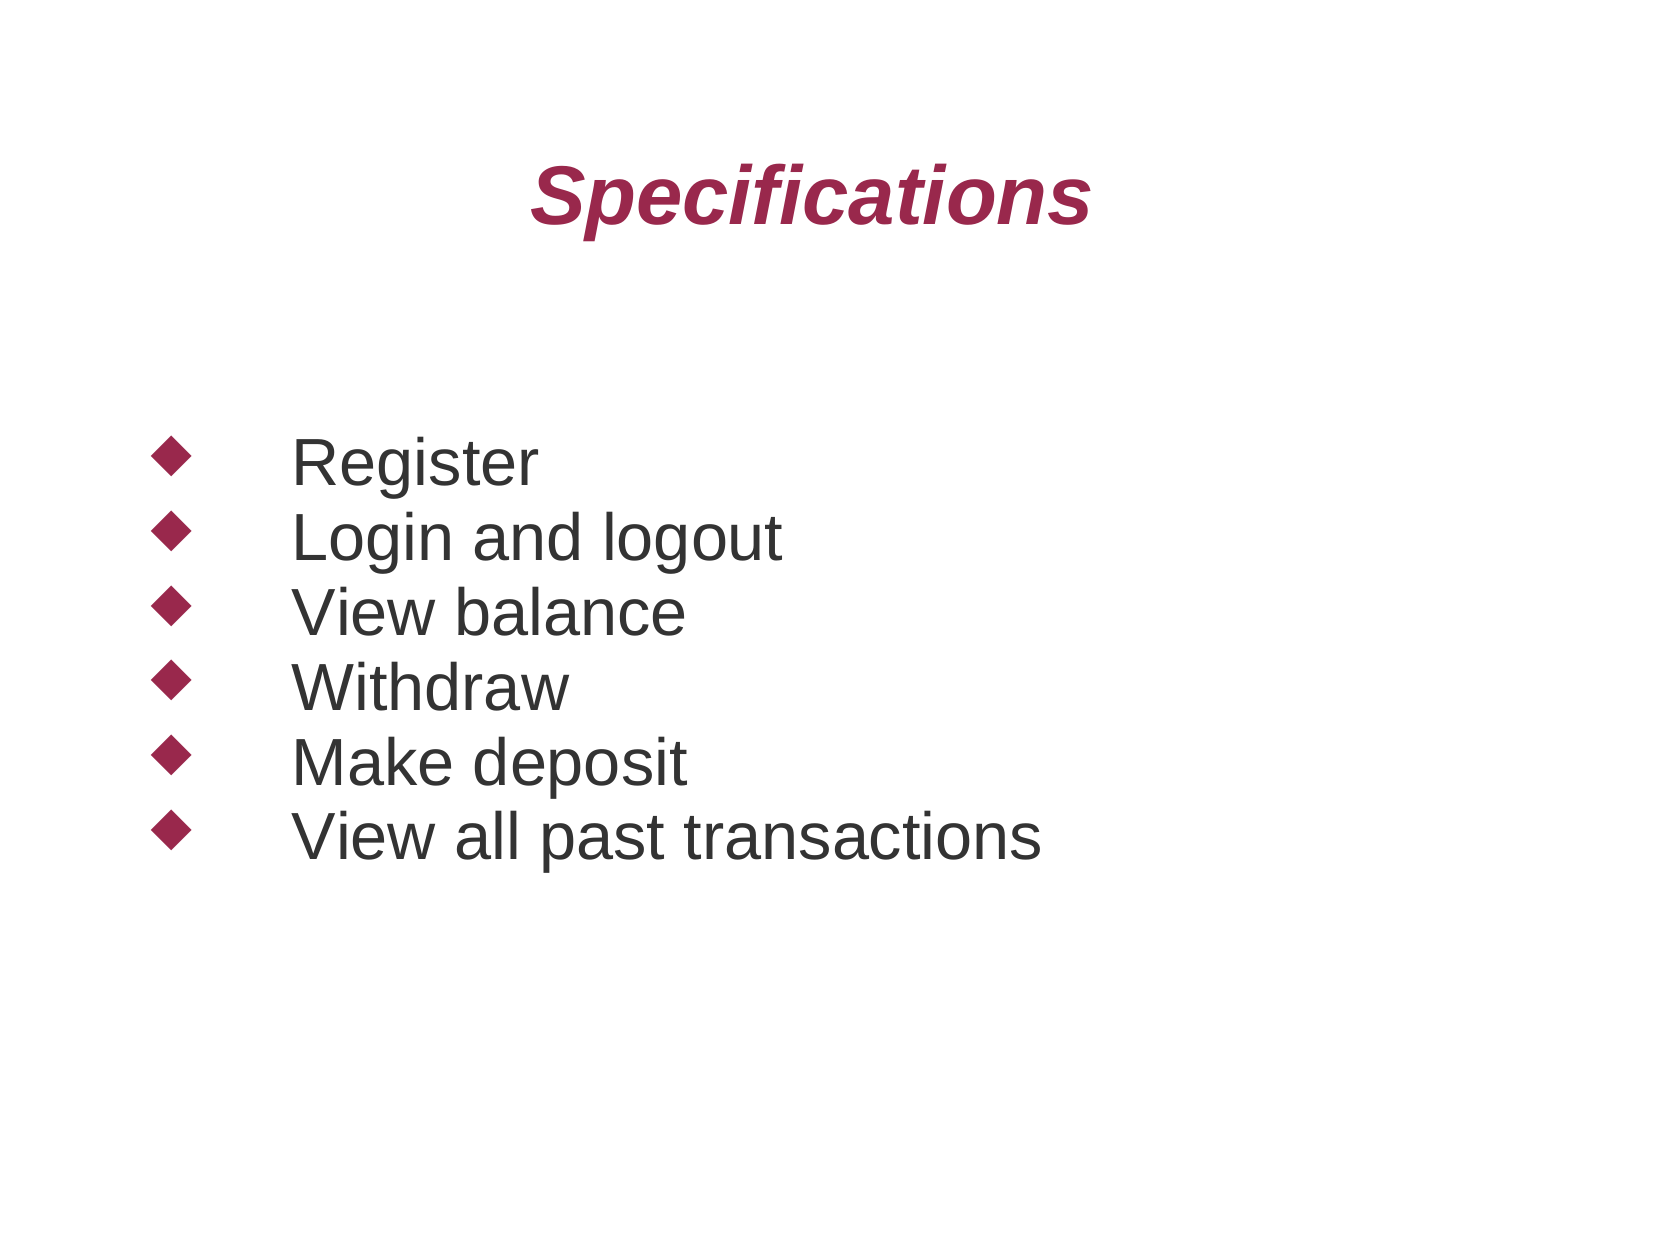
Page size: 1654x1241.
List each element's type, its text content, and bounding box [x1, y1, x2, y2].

title Specifications [118, 112, 1506, 281]
list Register Login and logout View balance Withdraw Make deposit View all past transactions [134, 350, 1516, 1133]
